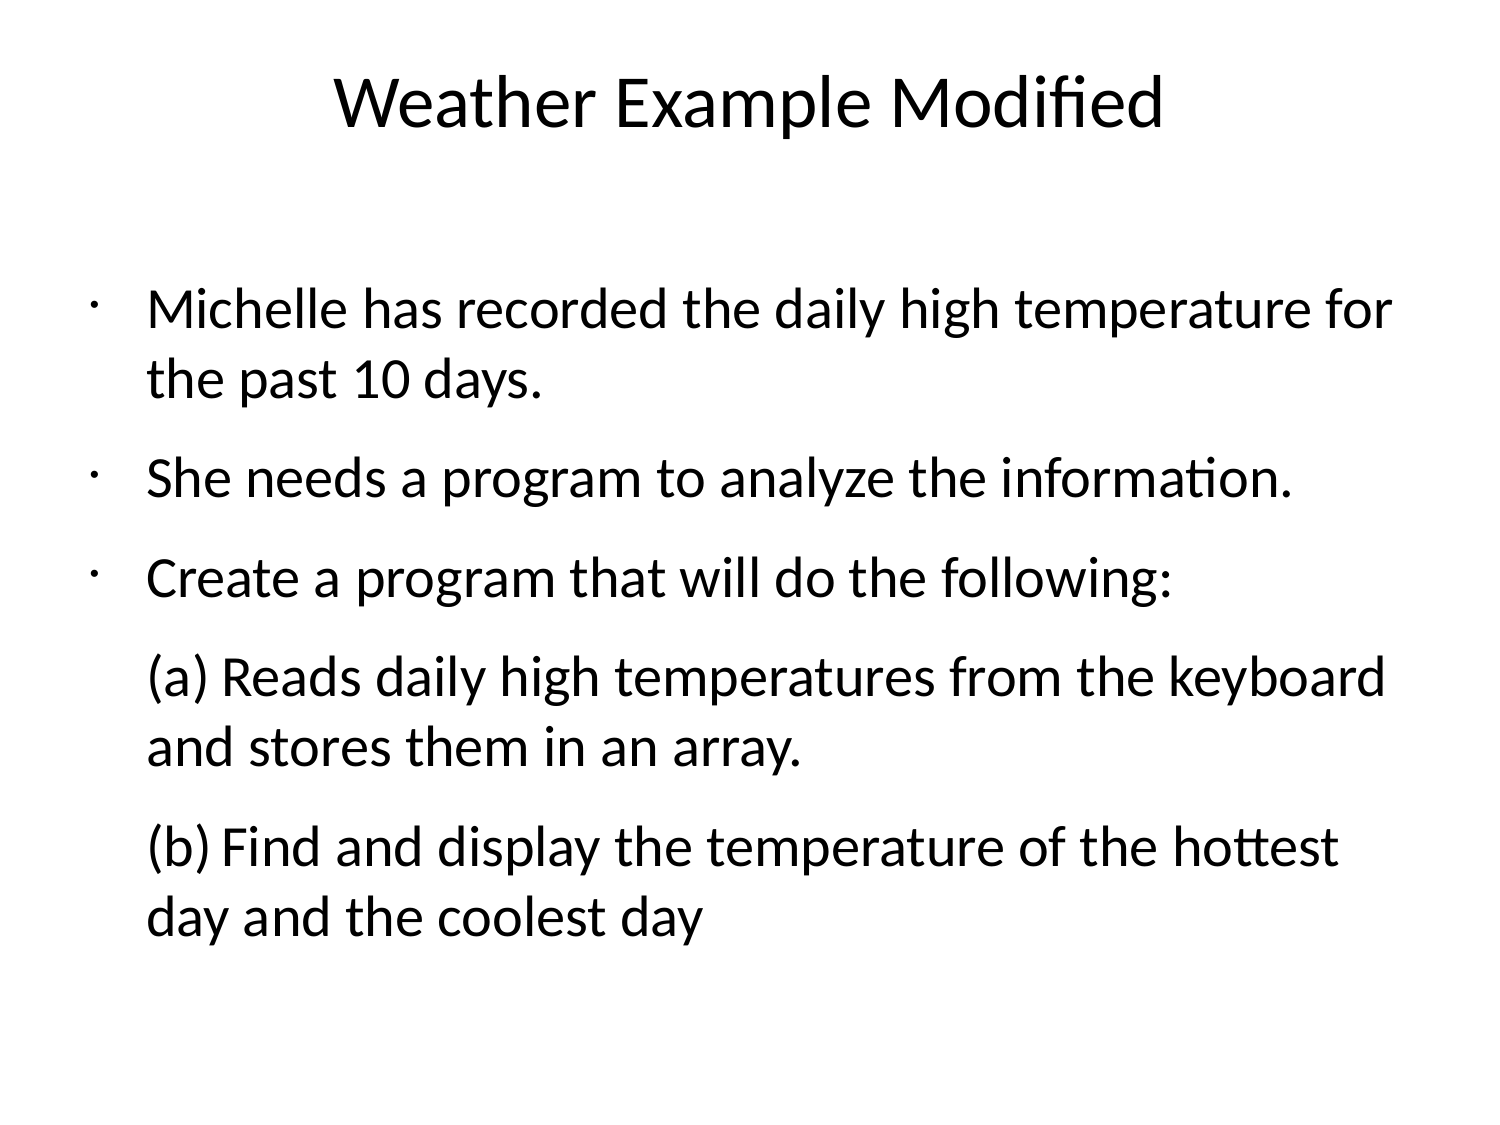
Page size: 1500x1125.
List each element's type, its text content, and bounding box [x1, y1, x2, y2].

list Michelle has recorded the daily high temperature for the past 10 days. She needs a program to analyze the information. Create a program that will do the following: (a) Reads daily high temperatures from the keyboard and stores them in an array. (b) Find and display the temperature of the hottest day and the coolest day [75, 262, 1425, 1005]
title Weather Example Modified [75, 45, 1425, 233]
